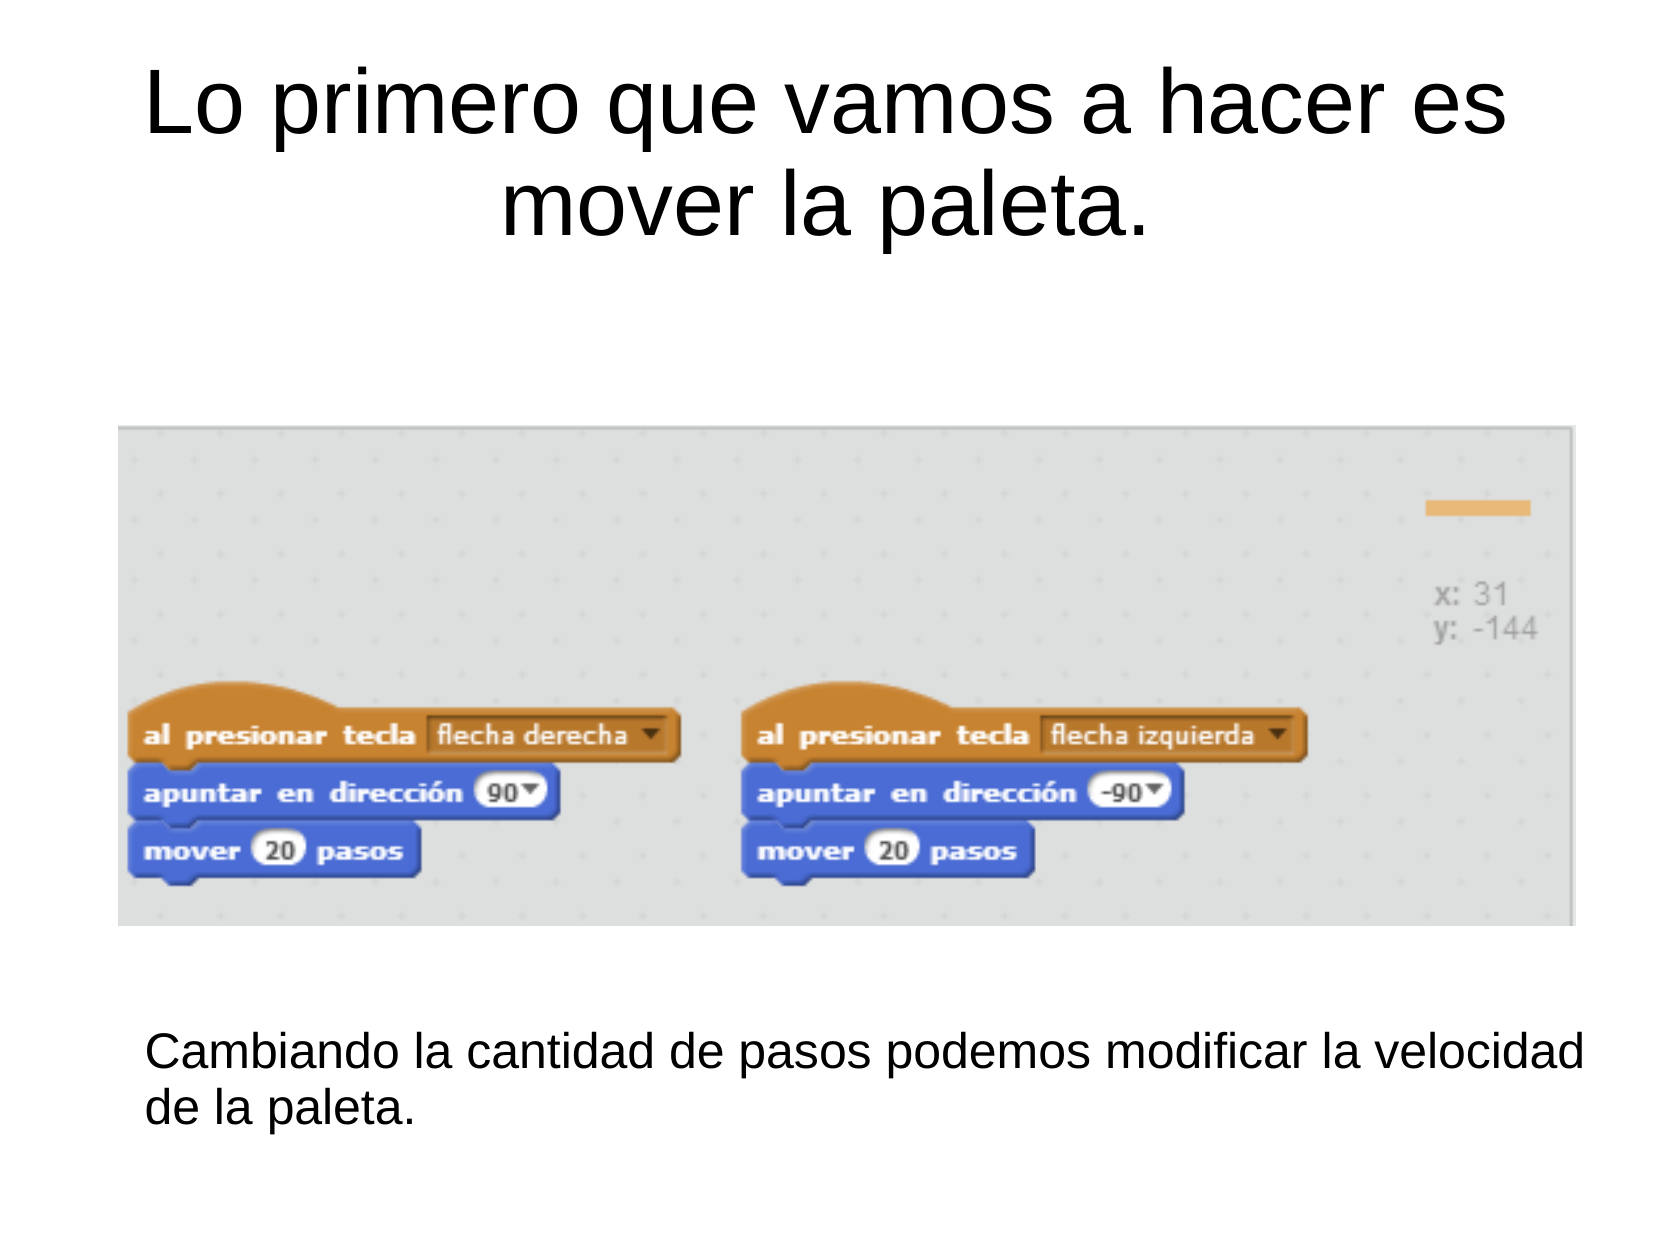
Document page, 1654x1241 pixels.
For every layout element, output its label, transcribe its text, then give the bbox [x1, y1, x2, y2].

picture [118, 425, 1576, 926]
title Lo primero que vamos a hacer es mover la paleta. [82, 49, 1571, 257]
text_box Cambiando la cantidad de pasos podemos modificar la velocidad de la paleta. [129, 1015, 1607, 1144]
